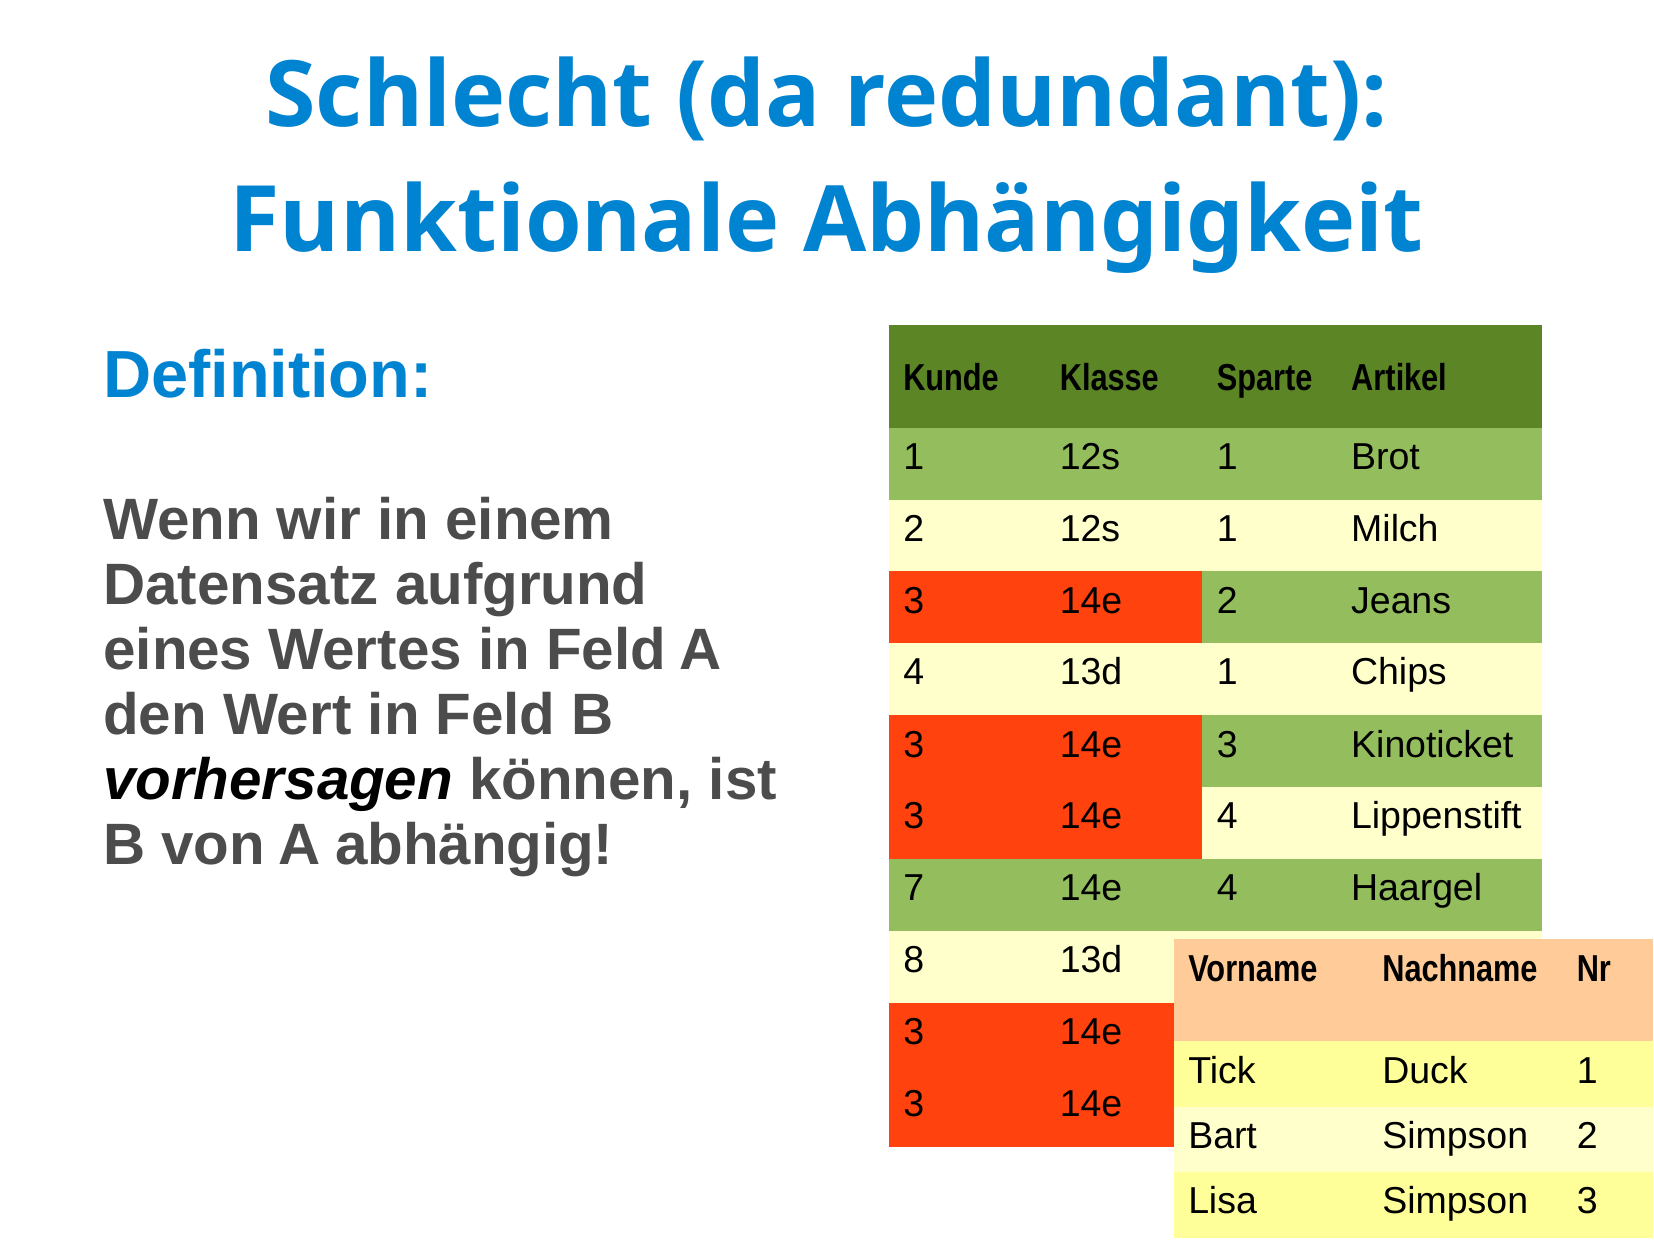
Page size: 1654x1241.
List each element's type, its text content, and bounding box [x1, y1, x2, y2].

table_cell 14e [1045, 715, 1202, 787]
table_cell 14e [1045, 1003, 1174, 1075]
table_header Nachname [1368, 939, 1562, 1041]
table_cell 3 [1562, 1172, 1653, 1238]
text_box Definition: Wenn wir in einem Datensatz aufgrund eines Wertes in Feld A den Wert in Feld B vorhersagen können, ist B von A abhängig! [88, 330, 827, 950]
table_cell Chips [1336, 643, 1542, 715]
table_header Nr [1562, 939, 1653, 1041]
table_cell 14e [1045, 571, 1202, 643]
table_header Artikel [1336, 325, 1542, 428]
table_cell 4 [1202, 859, 1336, 931]
table_cell 8 [889, 931, 1045, 1003]
table_cell Bart [1174, 1107, 1368, 1172]
table_cell Jeans [1336, 571, 1542, 643]
title Schlecht (da redundant): Funktionale Abhängigkeit [82, 45, 1571, 261]
table_cell 1 [1562, 1041, 1653, 1107]
table_cell 14e [1045, 787, 1202, 859]
table_cell 1 [1202, 500, 1336, 571]
table_cell 12s [1045, 500, 1202, 571]
table_cell 2 [1202, 571, 1336, 643]
table_cell 2 [1562, 1107, 1653, 1172]
table_cell 7 [889, 859, 1045, 931]
table_cell 3 [889, 715, 1045, 787]
table_cell 1 [1202, 931, 1336, 939]
table_cell 3 [889, 787, 1045, 859]
table_cell Tick [1174, 1041, 1368, 1107]
table_cell 14e [1045, 1075, 1174, 1147]
table_cell Haargel [1336, 859, 1542, 931]
table_cell 4 [889, 643, 1045, 715]
table_cell 4 [1202, 787, 1336, 859]
table_cell Simpson [1368, 1172, 1562, 1238]
table_cell 13d [1045, 931, 1202, 1003]
table_cell 1 [1202, 643, 1336, 715]
table_cell Brot [1336, 428, 1542, 500]
table_cell 3 [889, 1075, 1045, 1147]
table_cell 14e [1045, 859, 1202, 931]
table_cell Duck [1368, 1041, 1562, 1107]
table_header Klasse [1045, 325, 1202, 428]
table_cell 1 [1202, 428, 1336, 500]
table_header Kunde [889, 325, 1045, 428]
table_cell Lippenstift [1336, 787, 1542, 859]
table_cell Mars [1336, 931, 1542, 939]
table_cell 13d [1045, 643, 1202, 715]
table_cell 3 [889, 571, 1045, 643]
table_cell 12s [1045, 428, 1202, 500]
table_cell Kinoticket [1336, 715, 1542, 787]
table_cell 1 [889, 428, 1045, 500]
table_cell 3 [889, 1003, 1045, 1075]
table_header Sparte [1202, 325, 1336, 428]
table_header Vorname [1174, 939, 1368, 1041]
table_cell 2 [889, 500, 1045, 571]
table_cell Milch [1336, 500, 1542, 571]
table_cell Lisa [1174, 1172, 1368, 1238]
table_cell Simpson [1368, 1107, 1562, 1172]
table_cell 3 [1202, 715, 1336, 787]
